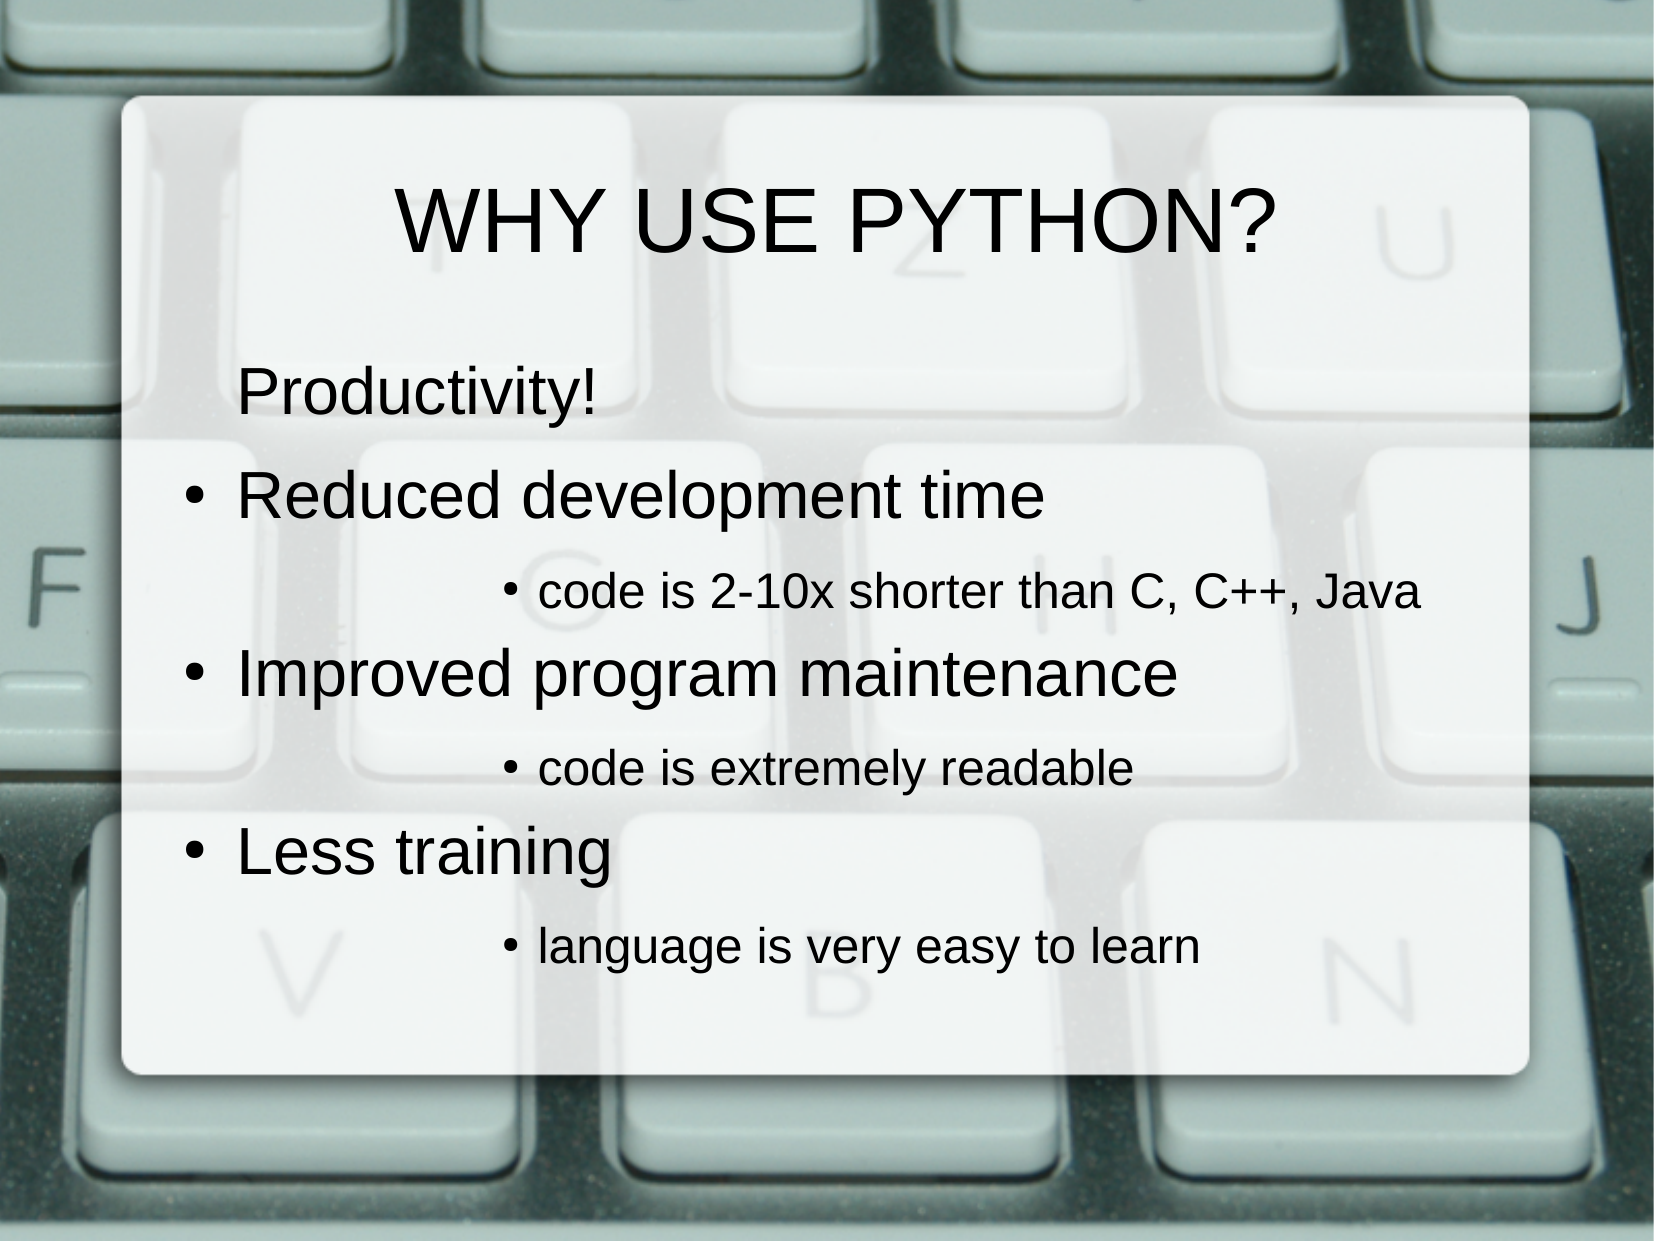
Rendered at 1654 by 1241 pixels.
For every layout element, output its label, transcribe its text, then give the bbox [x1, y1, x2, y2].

picture [0, 0, 1654, 1241]
title WHY USE PYTHON? [135, 117, 1506, 325]
list Productivity! Reduced development time code is 2-10x shorter than C, C++, Java Improved program maintenance code is extremely readable Less training language is very easy to learn [147, 354, 1506, 1241]
